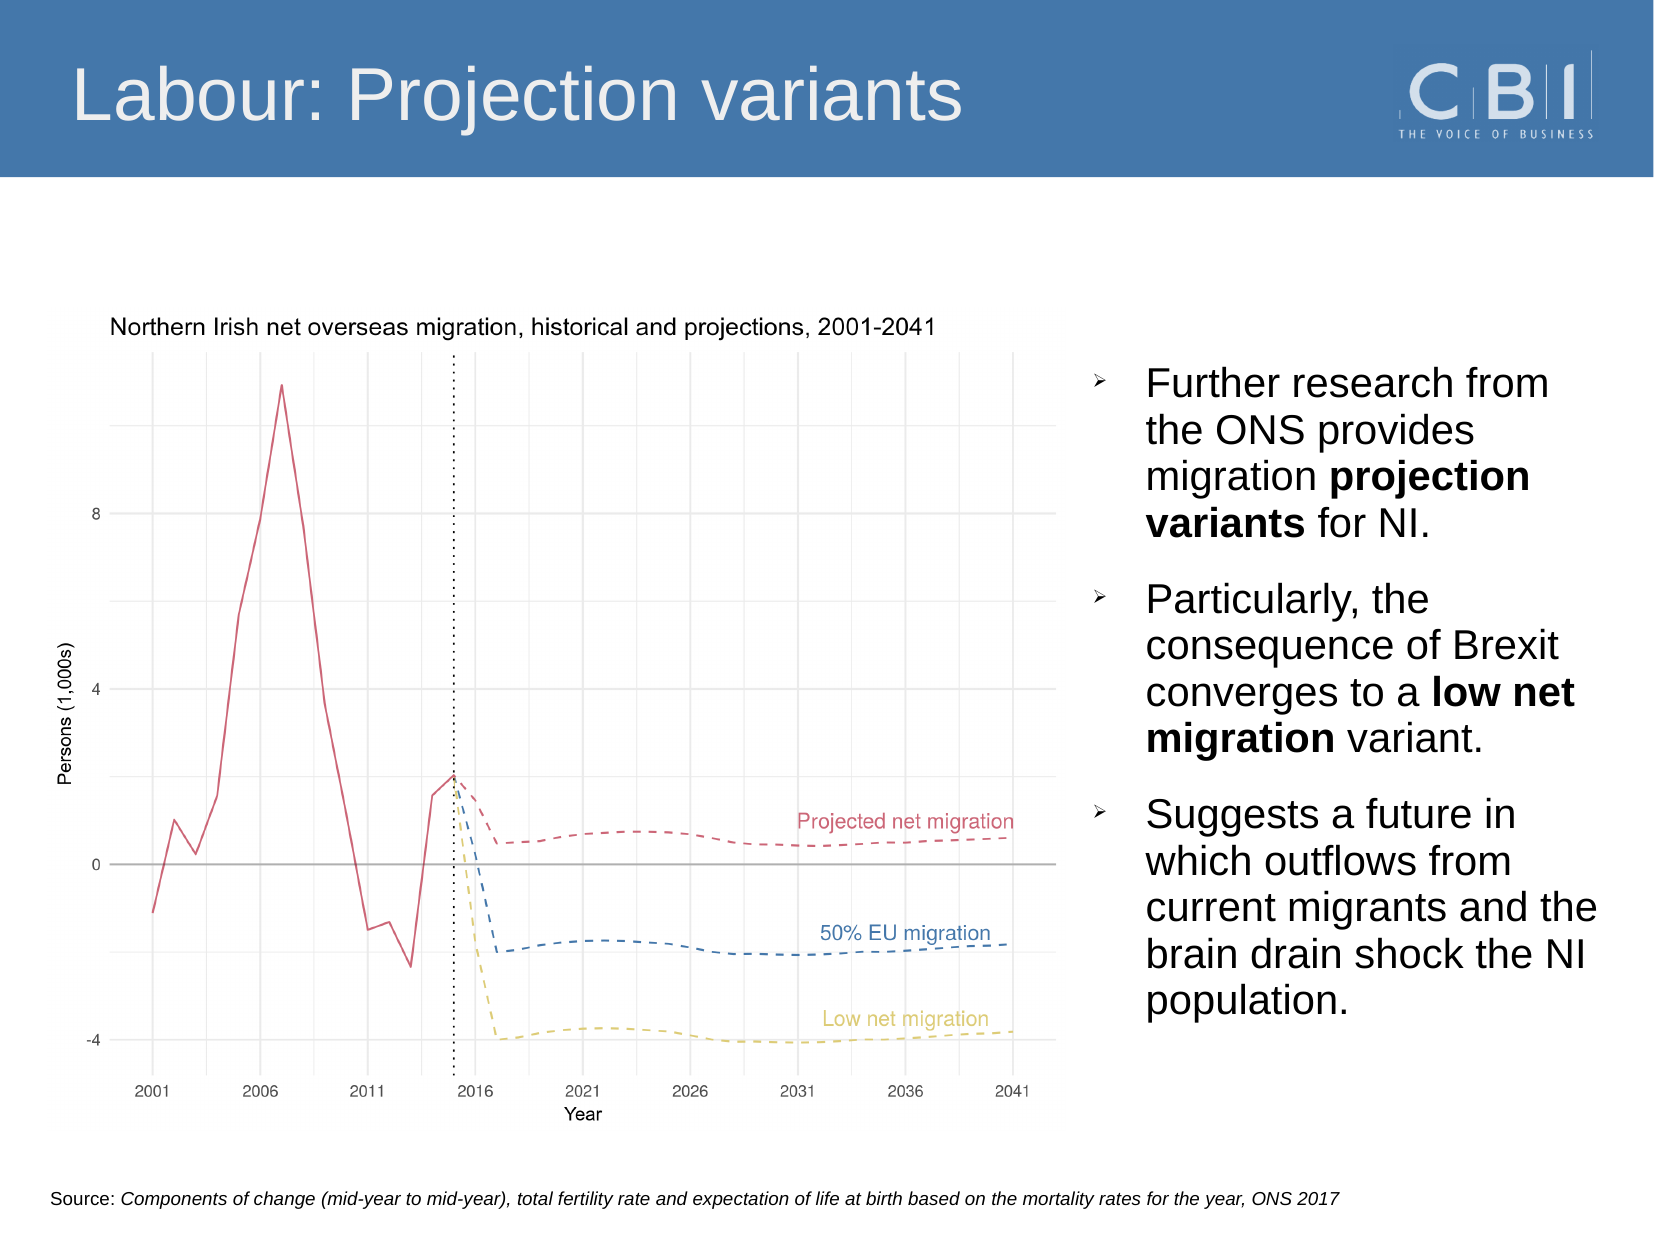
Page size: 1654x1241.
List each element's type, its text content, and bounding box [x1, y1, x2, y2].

title Labour: Projection variants [0, 0, 1654, 178]
picture [47, 307, 1066, 1132]
text_box Source: Components of change (mid-year to mid-year), total fertility rate and expectation of life at birth based on the mortality rates for the year, ONS 2017 [35, 1181, 1354, 1218]
picture [1393, 44, 1599, 142]
text_box Further research from the ONS provides migration projection variants for NI. Particularly, the consequence of Brexit converges to a low net migration variant. Suggests a future in which outflows from current migrants and the brain drain shock the NI population. [1074, 360, 1619, 1099]
